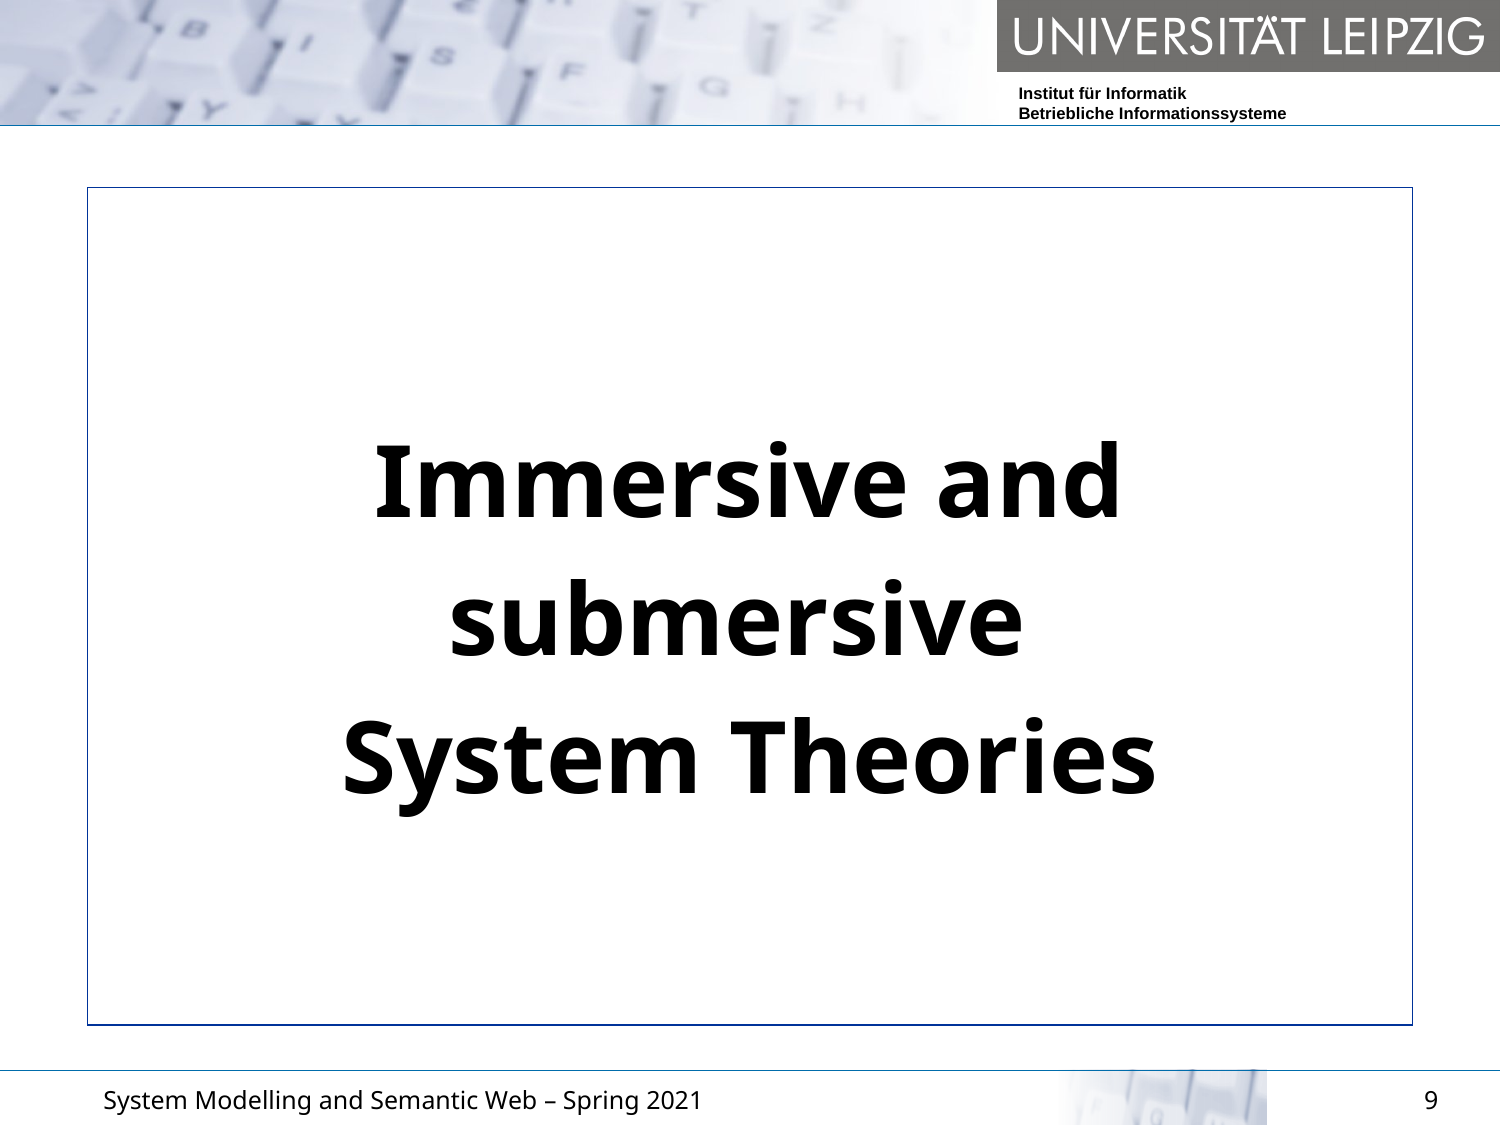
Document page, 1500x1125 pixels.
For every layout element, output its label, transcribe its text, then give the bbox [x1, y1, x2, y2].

picture [1057, 1071, 1267, 1125]
picture [0, 0, 1500, 125]
text_box Immersive and submersive System Theories [87, 187, 1413, 1026]
